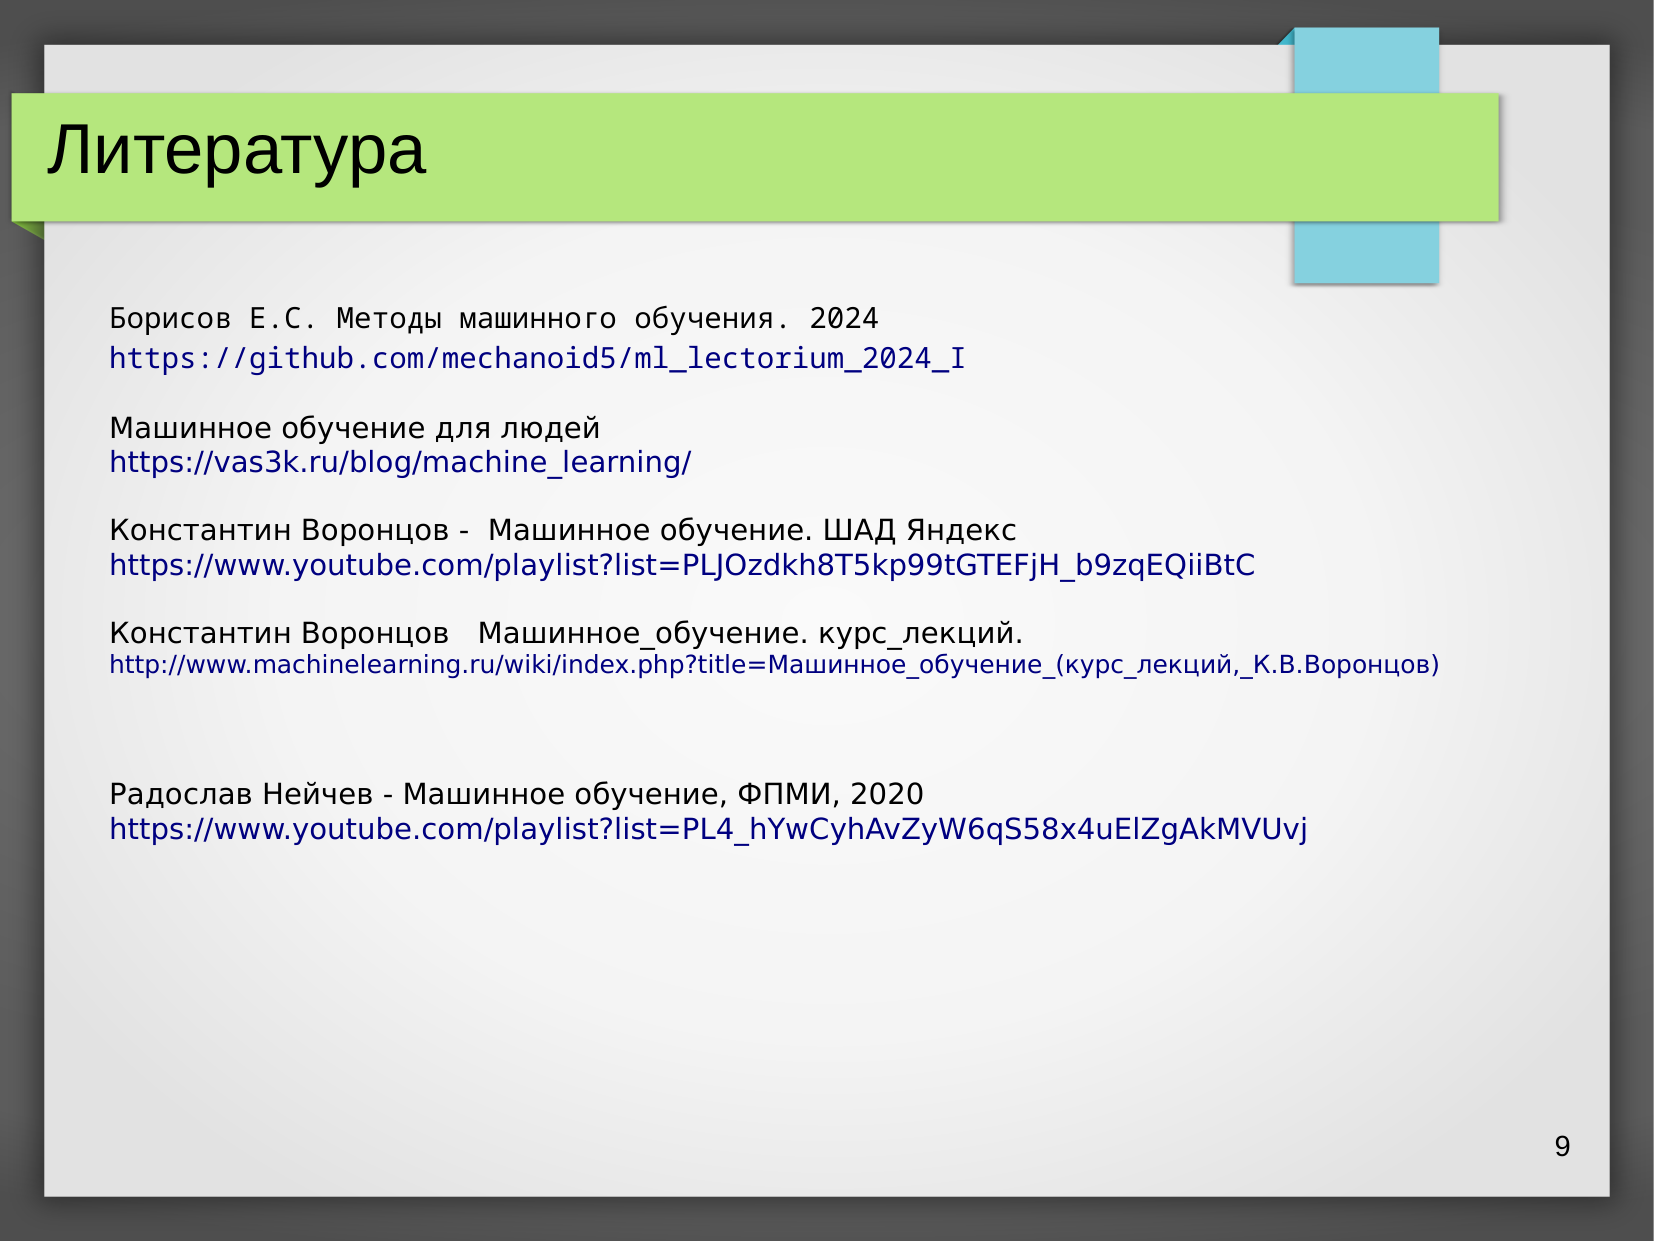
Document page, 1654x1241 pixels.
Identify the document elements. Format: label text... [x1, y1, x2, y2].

title Литература [47, 96, 1536, 201]
text_box Борисов Е.С. Методы машинного обучения. 2024 https://github.com/mechanoid5/ml_lectorium_2024_I Машинное обучение для людей https://vas3k.ru/blog/machine_learning/ Константин Воронцов - Машинное обучение. ШАД Яндексhttps://www.youtube.com/playlist?list=PLJOzdkh8T5kp99tGTEFjH_b9zqEQiiBtC Константин Воронцов Машинное_обучение. курс_лекций. http://www.machinelearning.ru/wiki/index.php?title=Машинное_обучение_(курс_лекций,_К.В.Воронцов) Радослав Нейчев - Машинное обучение, ФПМИ, 2020 https://www.youtube.com/playlist?list=PL4_hYwCyhAvZyW6qS58x4uElZgAkMVUvj [94, 289, 1524, 877]
picture [0, 0, 1654, 1241]
